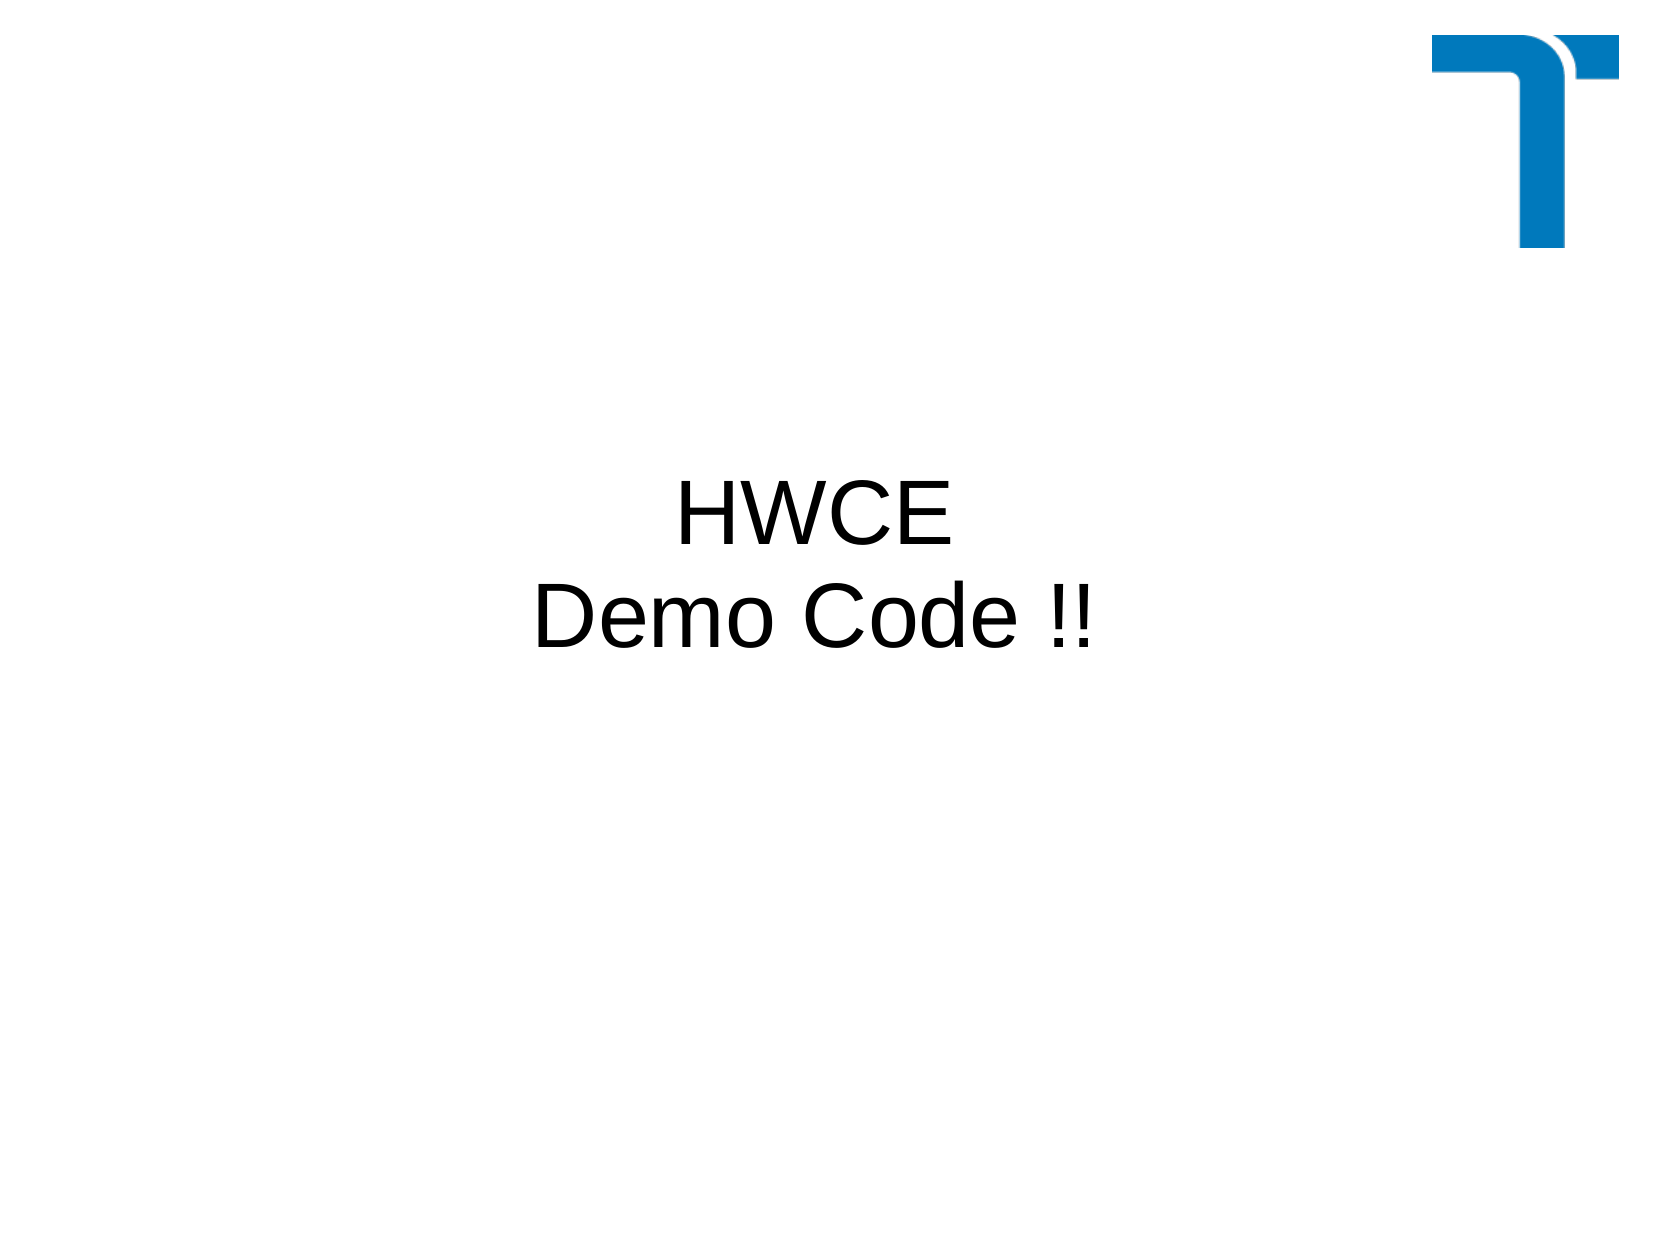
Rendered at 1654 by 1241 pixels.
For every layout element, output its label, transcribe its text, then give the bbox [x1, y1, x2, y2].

picture [1432, 35, 1619, 248]
title HWCE Demo Code !! [106, 460, 1524, 668]
